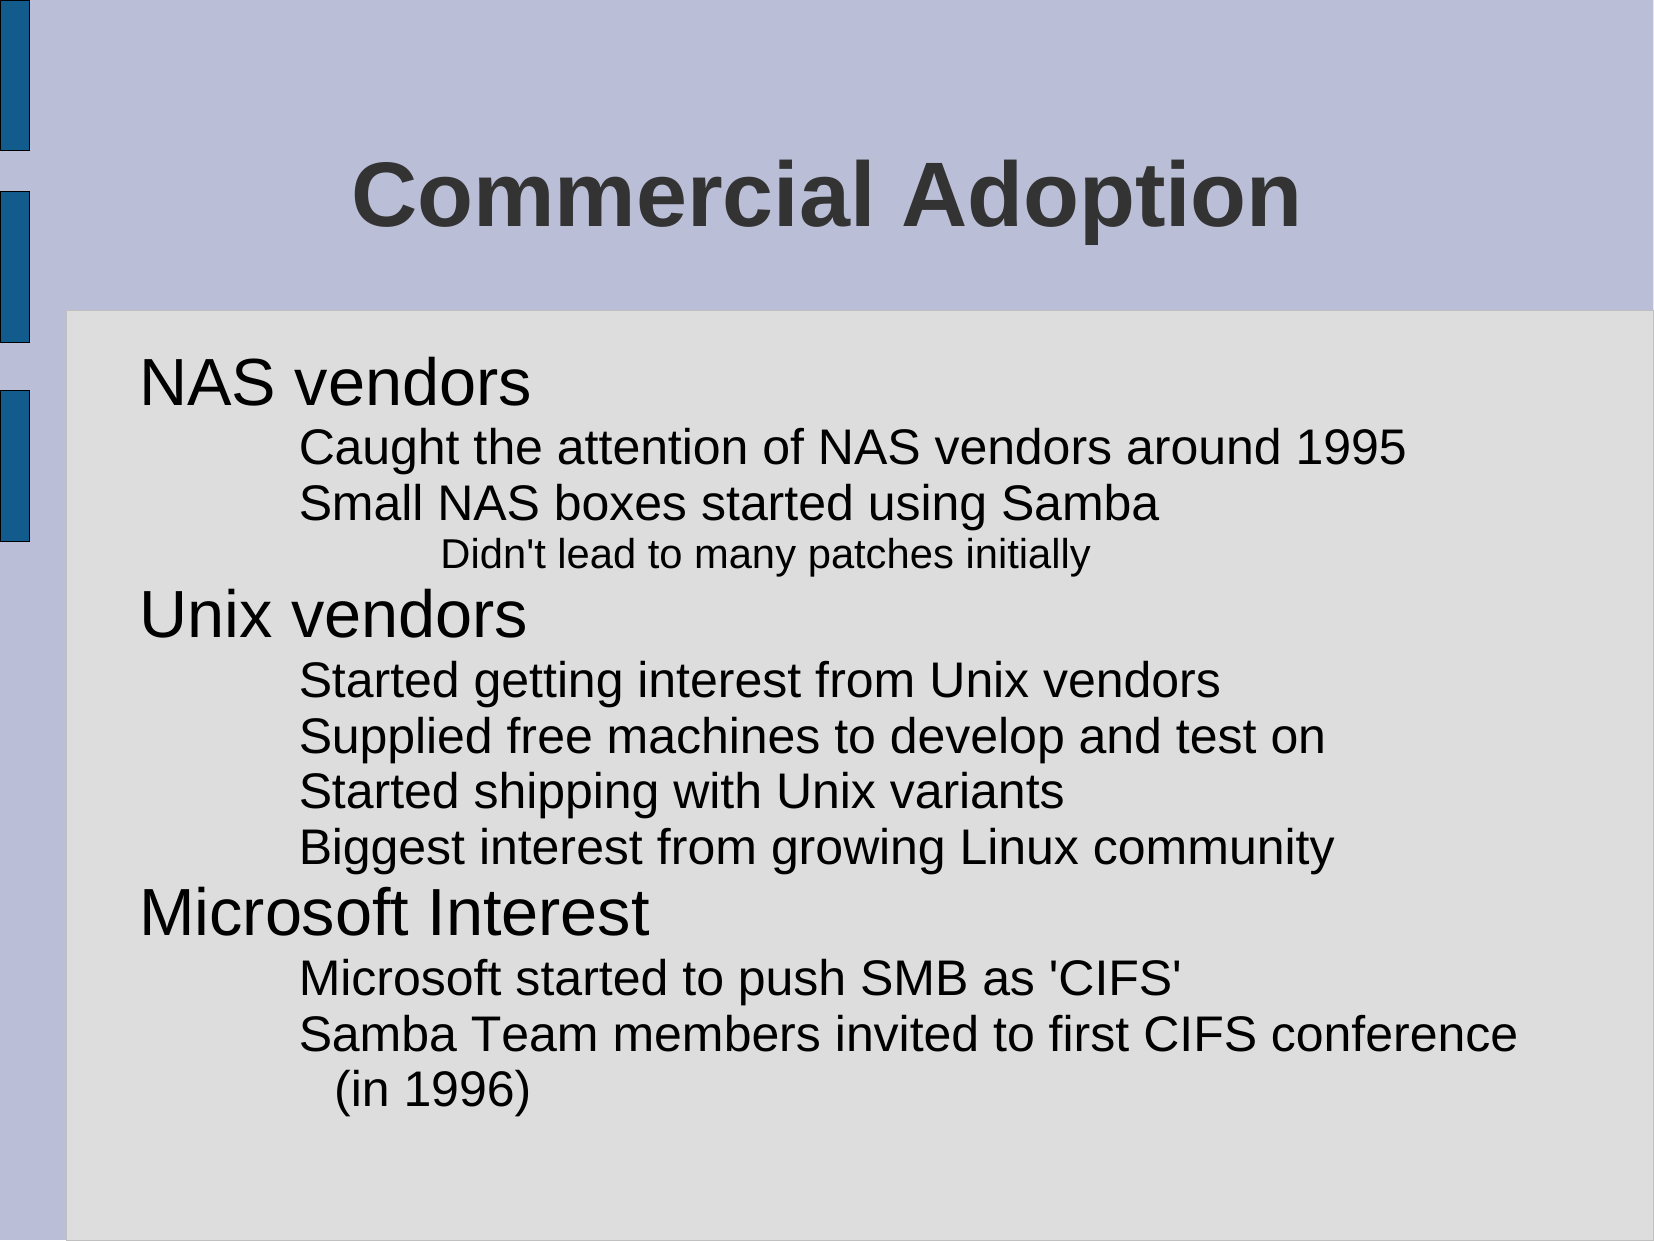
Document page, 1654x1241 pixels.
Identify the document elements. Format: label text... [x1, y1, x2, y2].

list NAS vendors Caught the attention of NAS vendors around 1995 Small NAS boxes started using Samba Didn't lead to many patches initially Unix vendors Started getting interest from Unix vendors Supplied free machines to develop and test on Started shipping with Unix variants Biggest interest from growing Linux community Microsoft Interest Microsoft started to push SMB as 'CIFS' Samba Team members invited to first CIFS conference (in 1996) [121, 344, 1534, 1118]
title Commercial Adoption [121, 98, 1534, 291]
